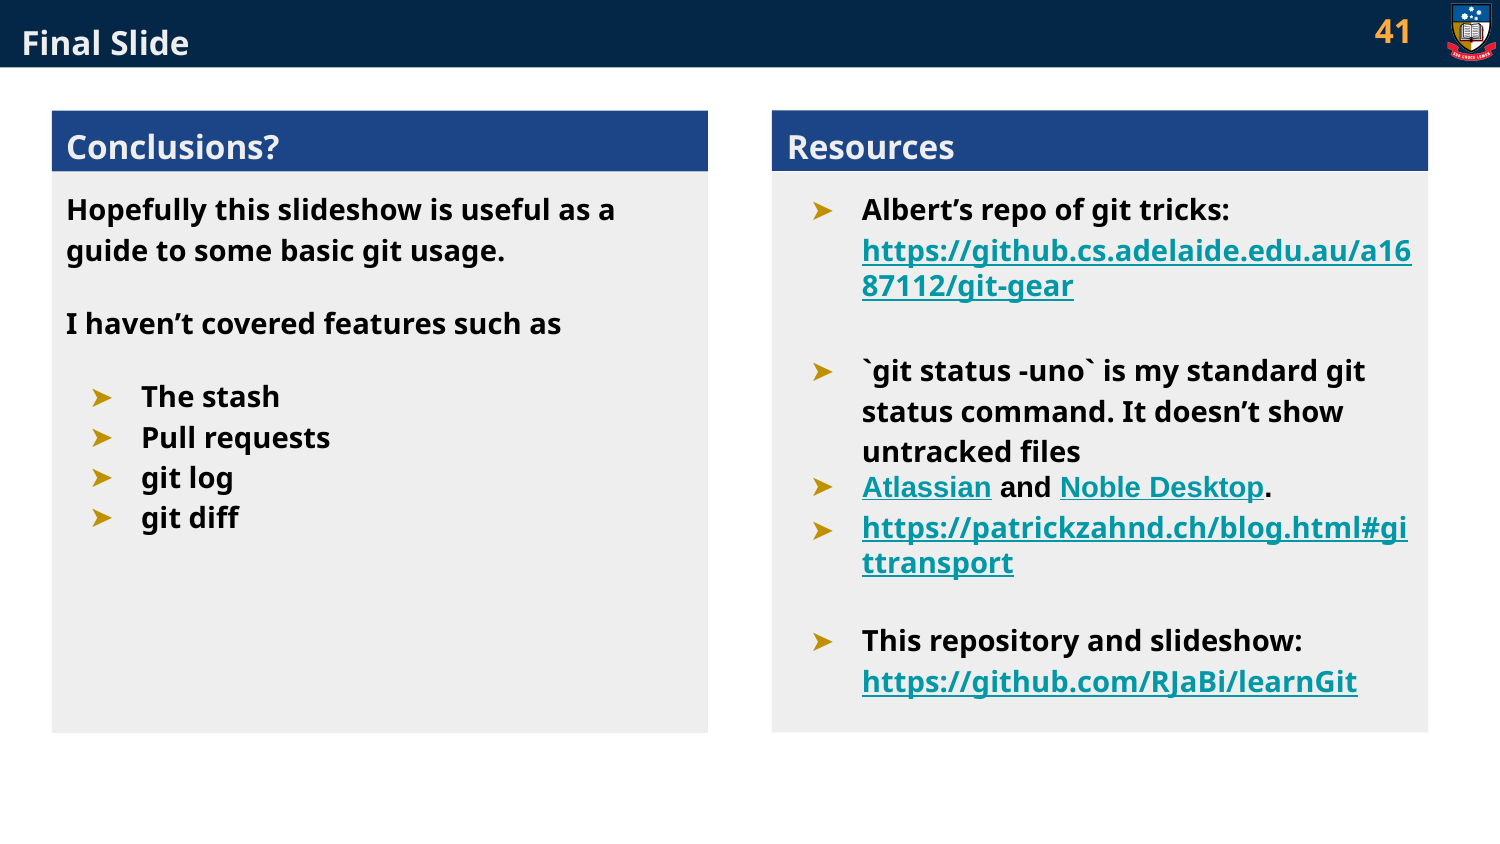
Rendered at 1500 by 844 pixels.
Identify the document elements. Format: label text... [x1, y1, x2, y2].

slide_number <number> [1338, 0, 1428, 65]
title Resources [771, 110, 1429, 171]
picture [1446, 1, 1497, 63]
title Conclusions? [51, 110, 708, 171]
subtitle Final Slide [6, 1, 728, 63]
list Albert’s repo of git tricks: https://github.cs.adelaide.edu.au/a1687112/git-gear `git status -uno` is my standard git status command. It doesn’t show untracked files Atlassian and Noble Desktop. https://patrickzahnd.ch/blog.html#gittransport This repository and slideshow: https://github.com/RJaBi/learnGit [771, 171, 1429, 732]
list Hopefully this slideshow is useful as a guide to some basic git usage. I haven’t covered features such as The stash Pull requests git log git diff [51, 171, 708, 732]
